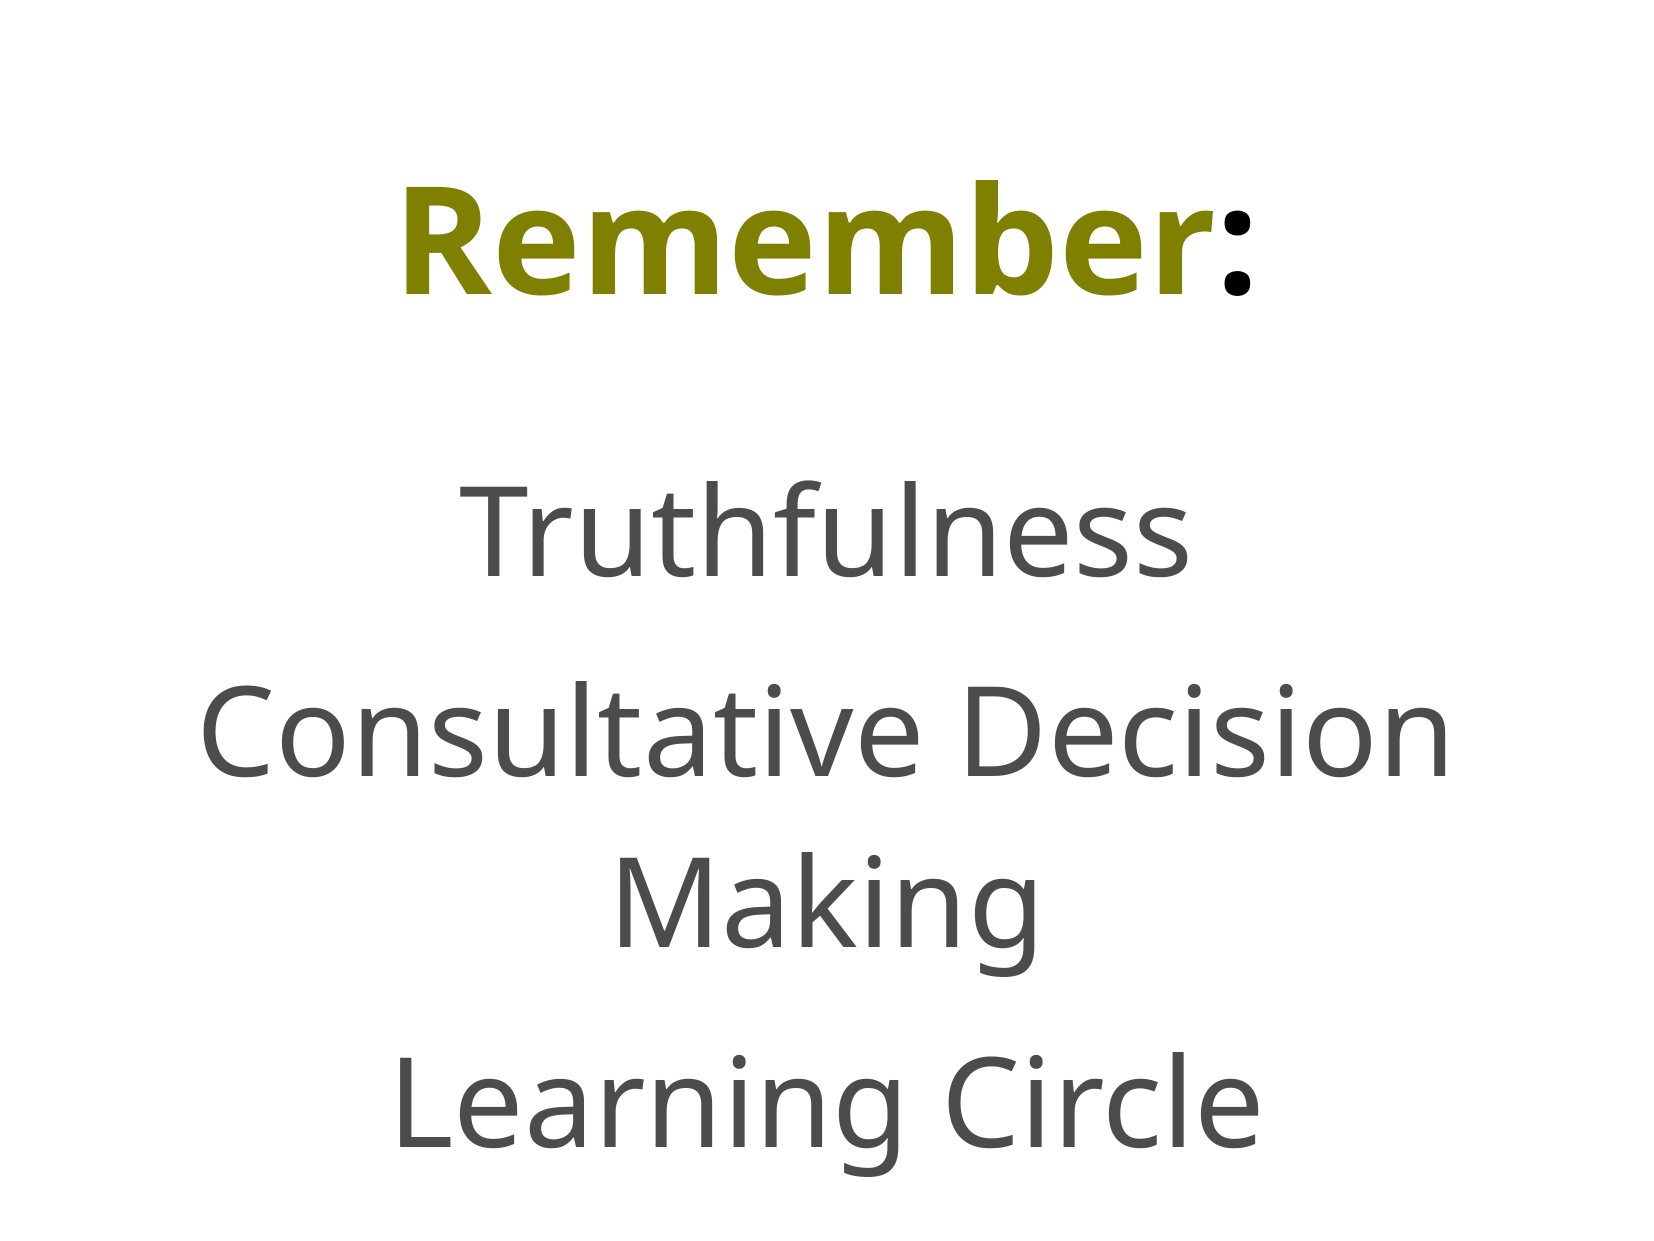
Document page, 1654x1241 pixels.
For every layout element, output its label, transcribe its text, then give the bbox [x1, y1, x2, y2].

list Truthfulness Consultative Decision Making Learning Circle [59, 442, 1595, 1196]
title Remember: [59, 59, 1595, 414]
